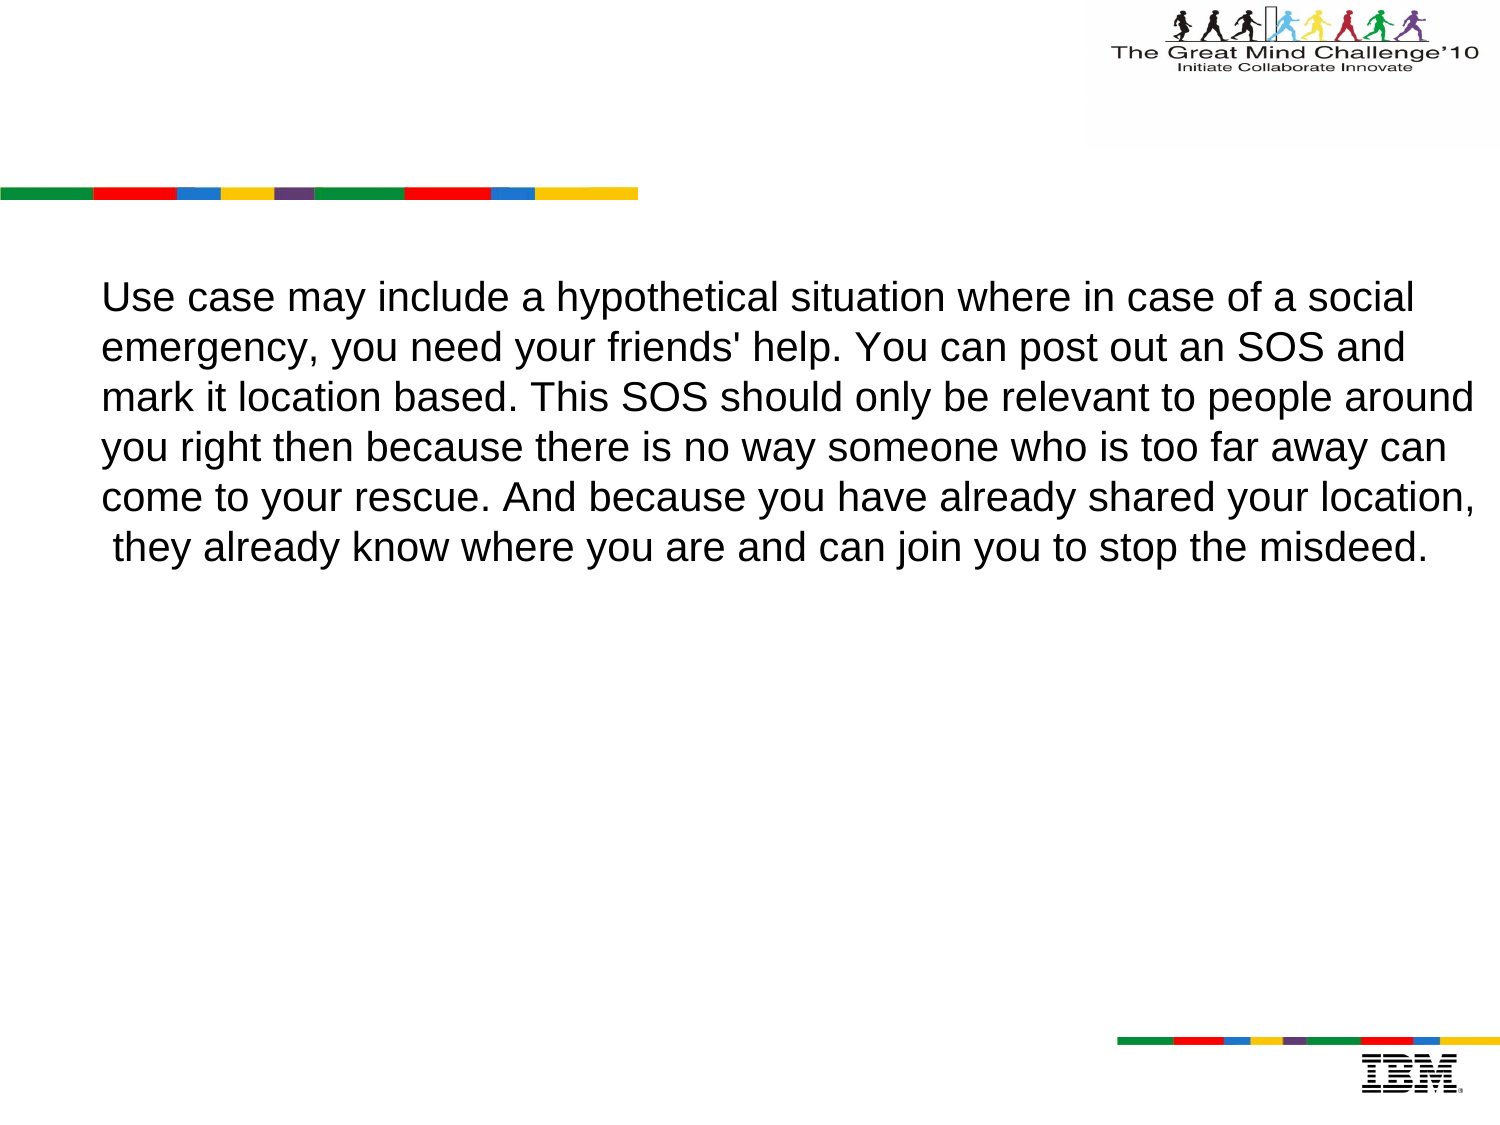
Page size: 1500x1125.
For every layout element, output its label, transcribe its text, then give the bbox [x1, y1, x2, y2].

text_box Use case may include a hypothetical situation where in case of a social emergency, you need your friends' help. You can post out an SOS and mark it location based. This SOS should only be relevant to people around you right then because there is no way someone who is too far away can come to your rescue. And because you have already shared your location, they already know where you are and can join you to stop the misdeed. [75, 262, 1500, 578]
picture [1117, 1037, 1500, 1045]
picture [0, 187, 638, 200]
picture [1362, 1054, 1463, 1093]
picture [1087, 0, 1500, 150]
